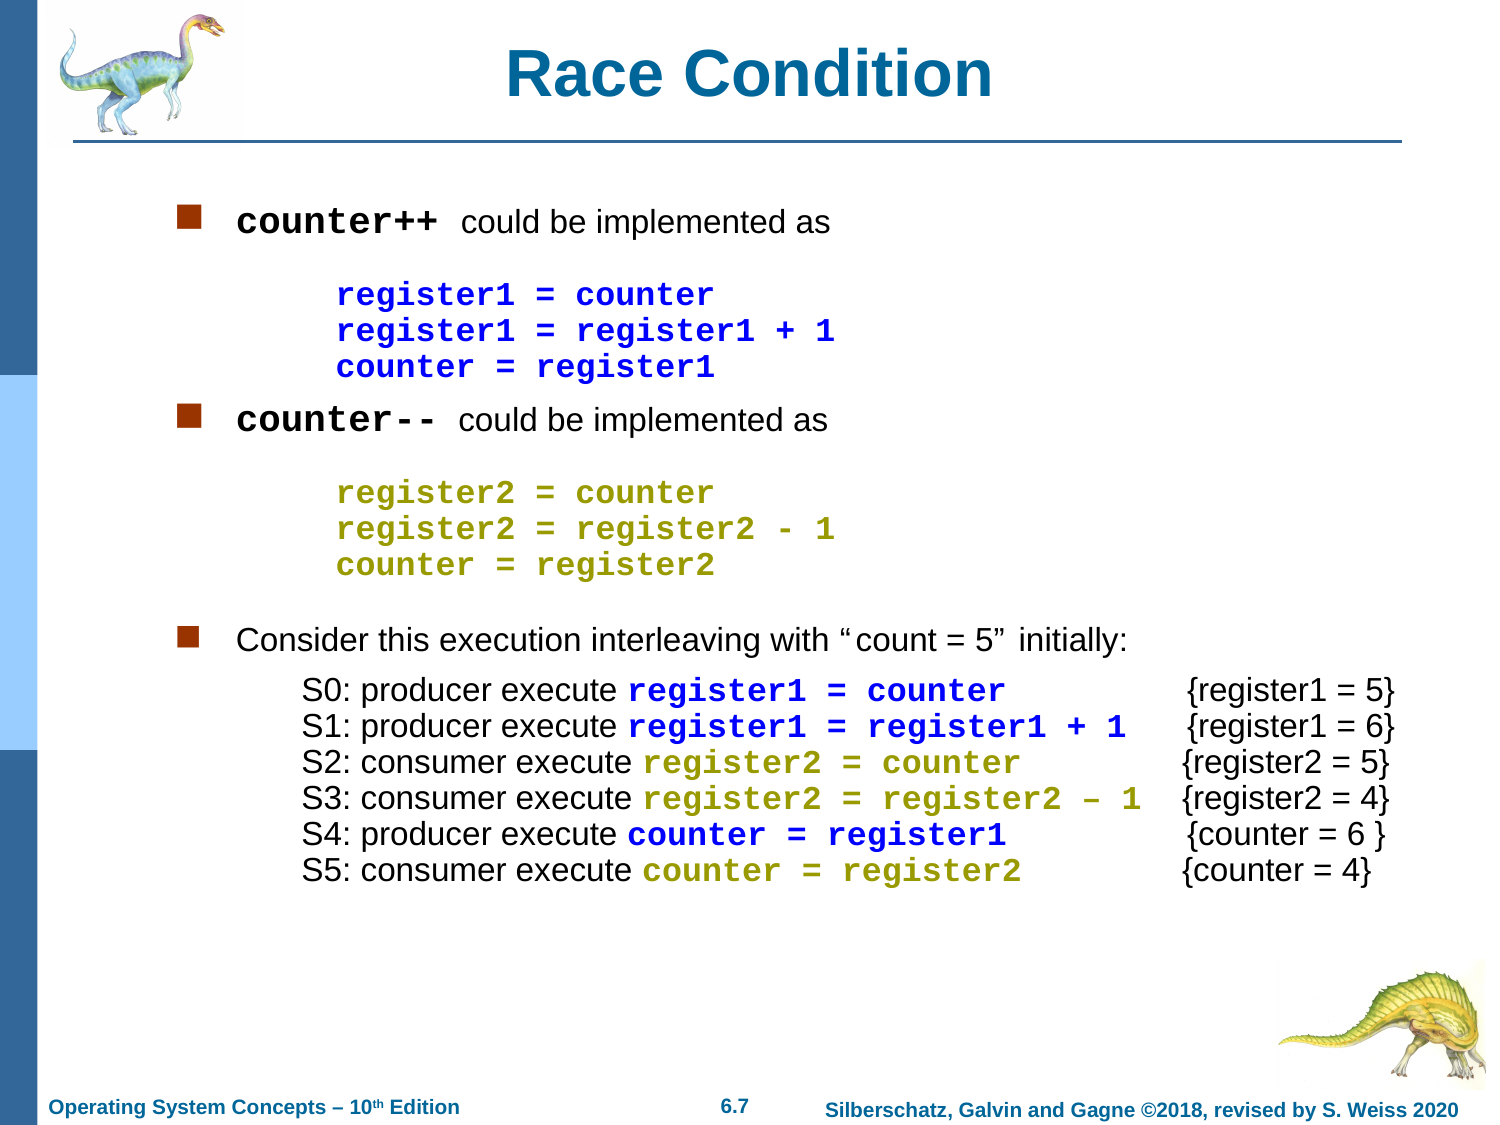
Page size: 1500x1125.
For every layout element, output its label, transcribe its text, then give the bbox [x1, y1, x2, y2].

list counter++ could be implemented as register1 = counter register1 = register1 + 1 counter = register1 counter-- could be implemented as register2 = counter register2 = register2 - 1 counter = register2 Consider this execution interleaving with “count = 5” initially: S0: producer execute register1 = counter {register1 = 5} S1: producer execute register1 = register1 + 1 {register1 = 6} S2: consumer execute register2 = counter {register2 = 5} S3: consumer execute register2 = register2 – 1 {register2 = 4} S4: producer execute counter = register1 {counter = 6 } S5: consumer execute counter = register2 {counter = 4} [164, 193, 1489, 1042]
title Race Condition [75, 23, 1426, 118]
picture [46, 0, 243, 149]
picture [1275, 1042, 1486, 1090]
